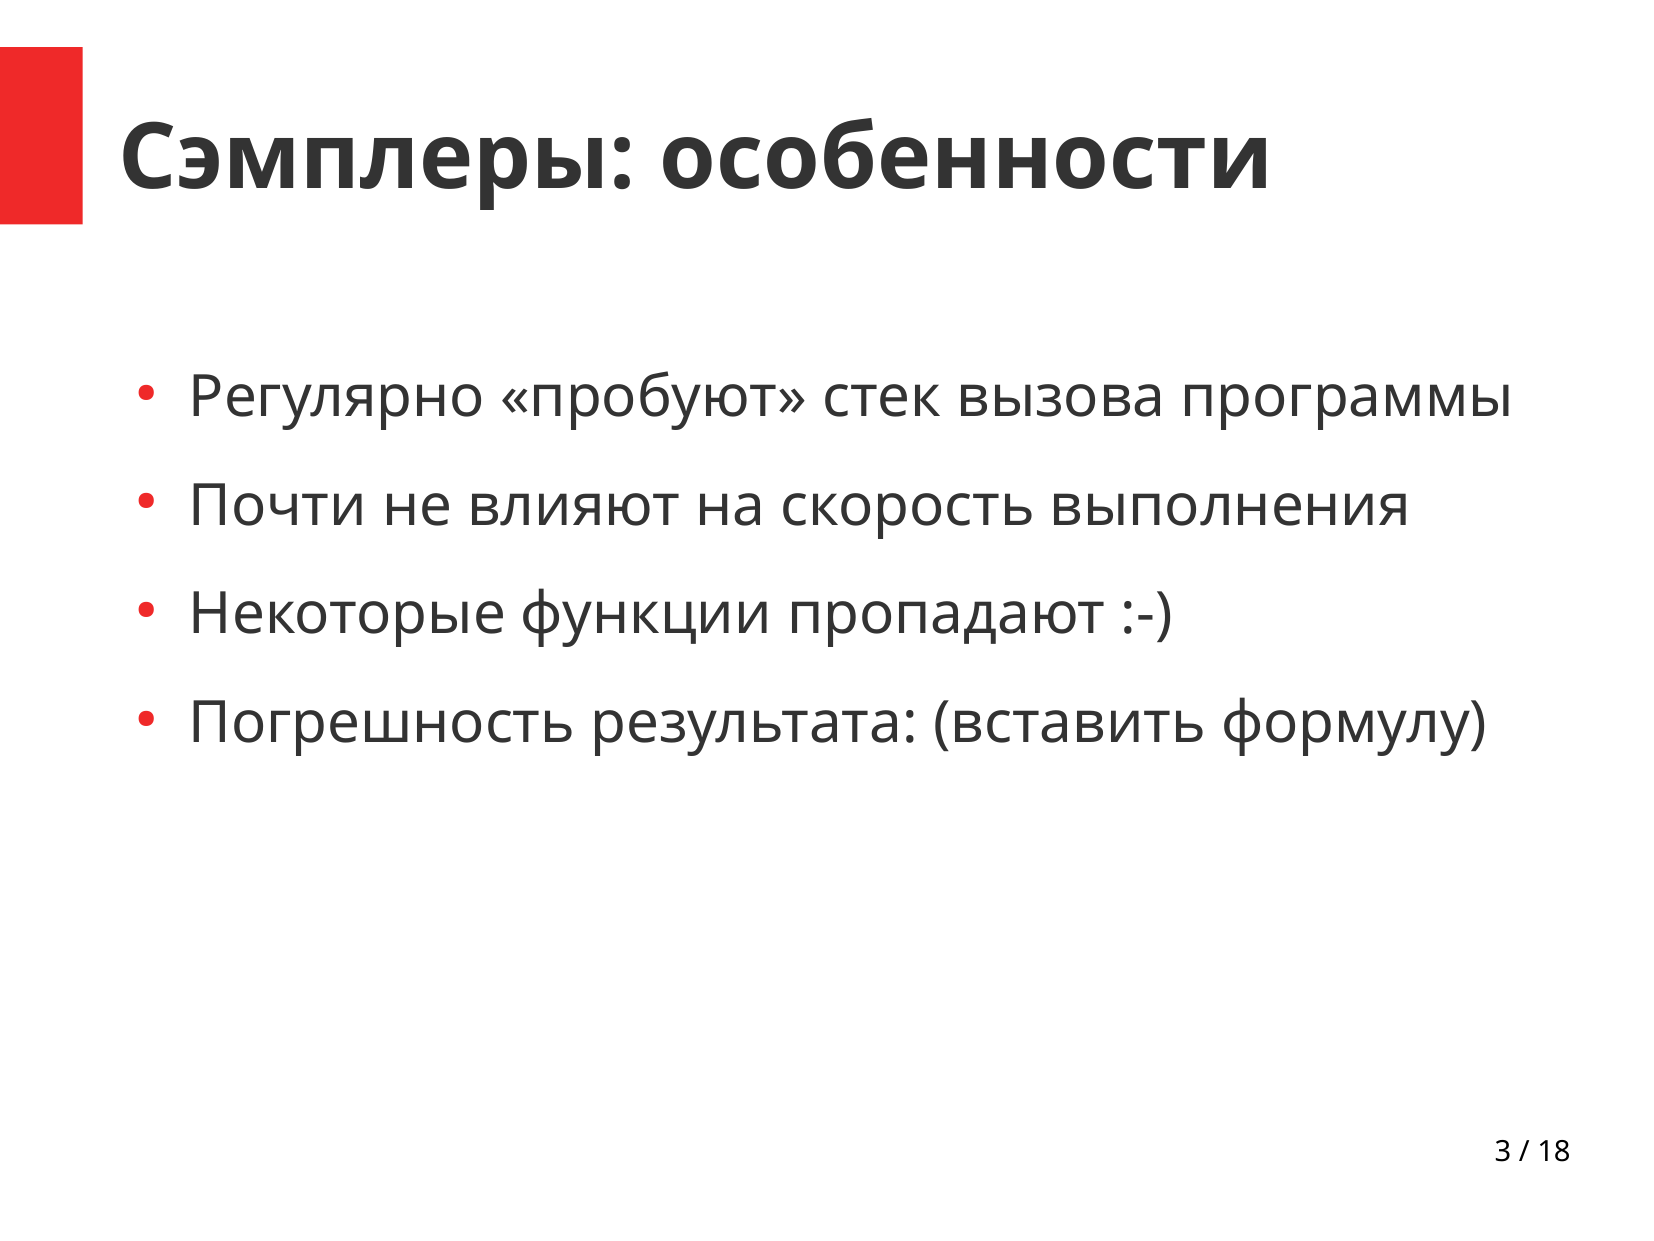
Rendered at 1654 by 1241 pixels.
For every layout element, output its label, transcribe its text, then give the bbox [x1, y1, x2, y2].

title Сэмплеры: особенности [118, 49, 1571, 257]
list Регулярно «пробуют» стек вызова программы Почти не влияют на скорость выполнения Некоторые функции пропадают :-) Погрешность результата: (вставить формулу) [118, 354, 1536, 1074]
